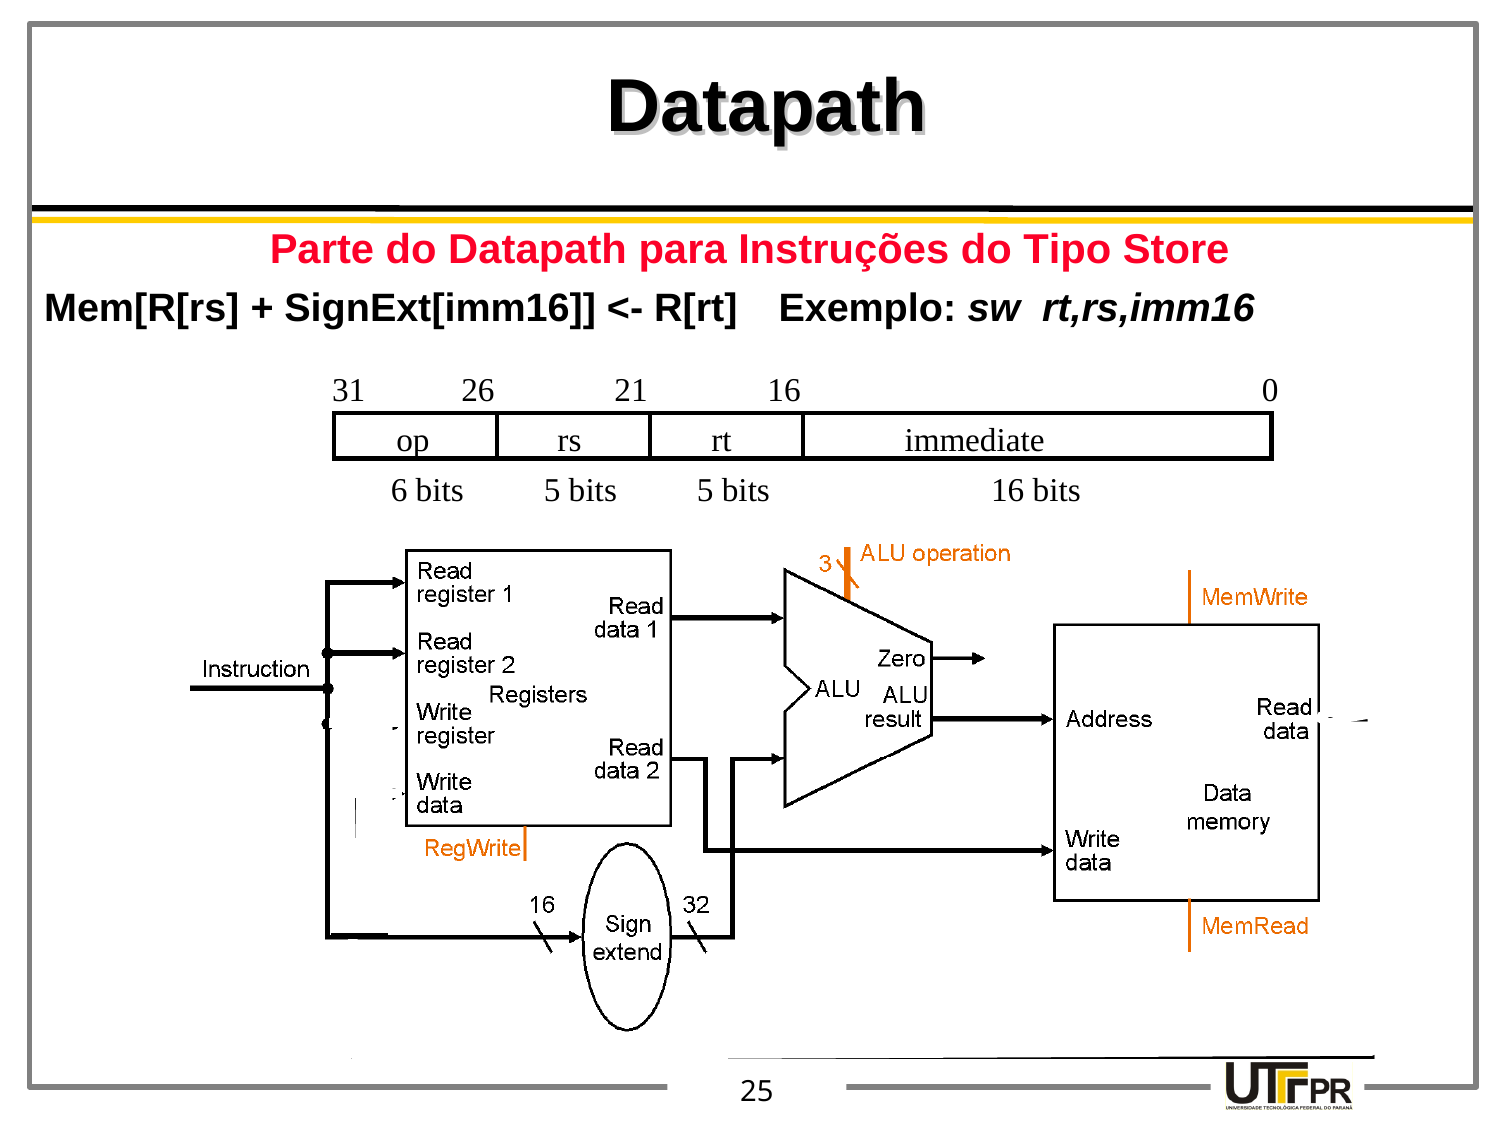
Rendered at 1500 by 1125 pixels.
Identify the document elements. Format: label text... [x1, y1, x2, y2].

text_box rs [542, 410, 597, 460]
text_box 5 bits [682, 460, 786, 516]
text_box 26 [446, 360, 510, 416]
text_box 31 [317, 360, 381, 416]
text_box 0 [1247, 360, 1294, 416]
picture [188, 539, 1377, 1059]
text_box rt [696, 410, 747, 460]
title Datapath [29, 59, 1477, 207]
picture [890, 1054, 1377, 1059]
text_box op [381, 410, 445, 460]
text_box 6 bits [376, 460, 480, 516]
text_box 21 [599, 360, 663, 416]
picture [1225, 1062, 1353, 1110]
text_box 16 bits [976, 460, 1097, 516]
text_box immediate [889, 410, 1060, 466]
text_box 5 bits [529, 460, 633, 516]
list Parte do Datapath para Instruções do Tipo Store Mem[R[rs] + SignExt[imm16]] <- R[rt] Exemplo: sw rt,rs,imm16 [29, 220, 1471, 400]
text_box 16 [752, 360, 816, 416]
